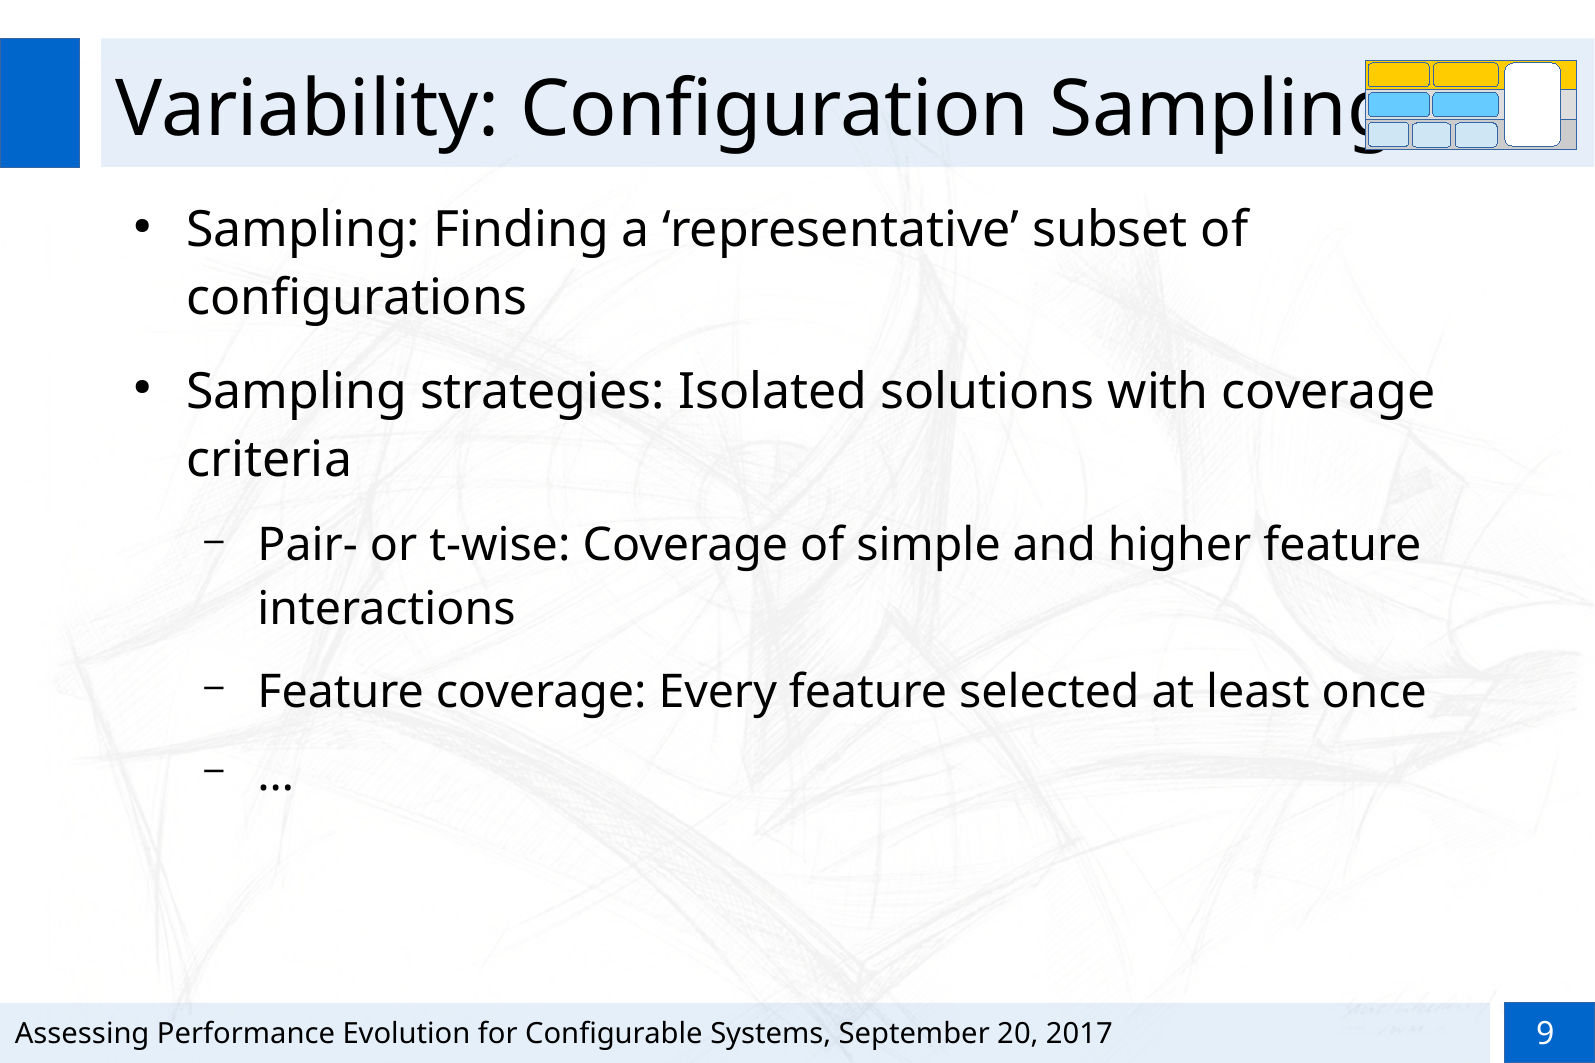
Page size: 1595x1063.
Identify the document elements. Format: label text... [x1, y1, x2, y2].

list Sampling: Finding a ‘representative’ subset of configurations Sampling strategies: Isolated solutions with coverage criteria Pair- or t-wise: Coverage of simple and higher feature interactions Feature coverage: Every feature selected at least once … [115, 192, 1515, 978]
title Variability: Configuration Sampling [115, 42, 1515, 168]
text_box [1365, 60, 1577, 150]
